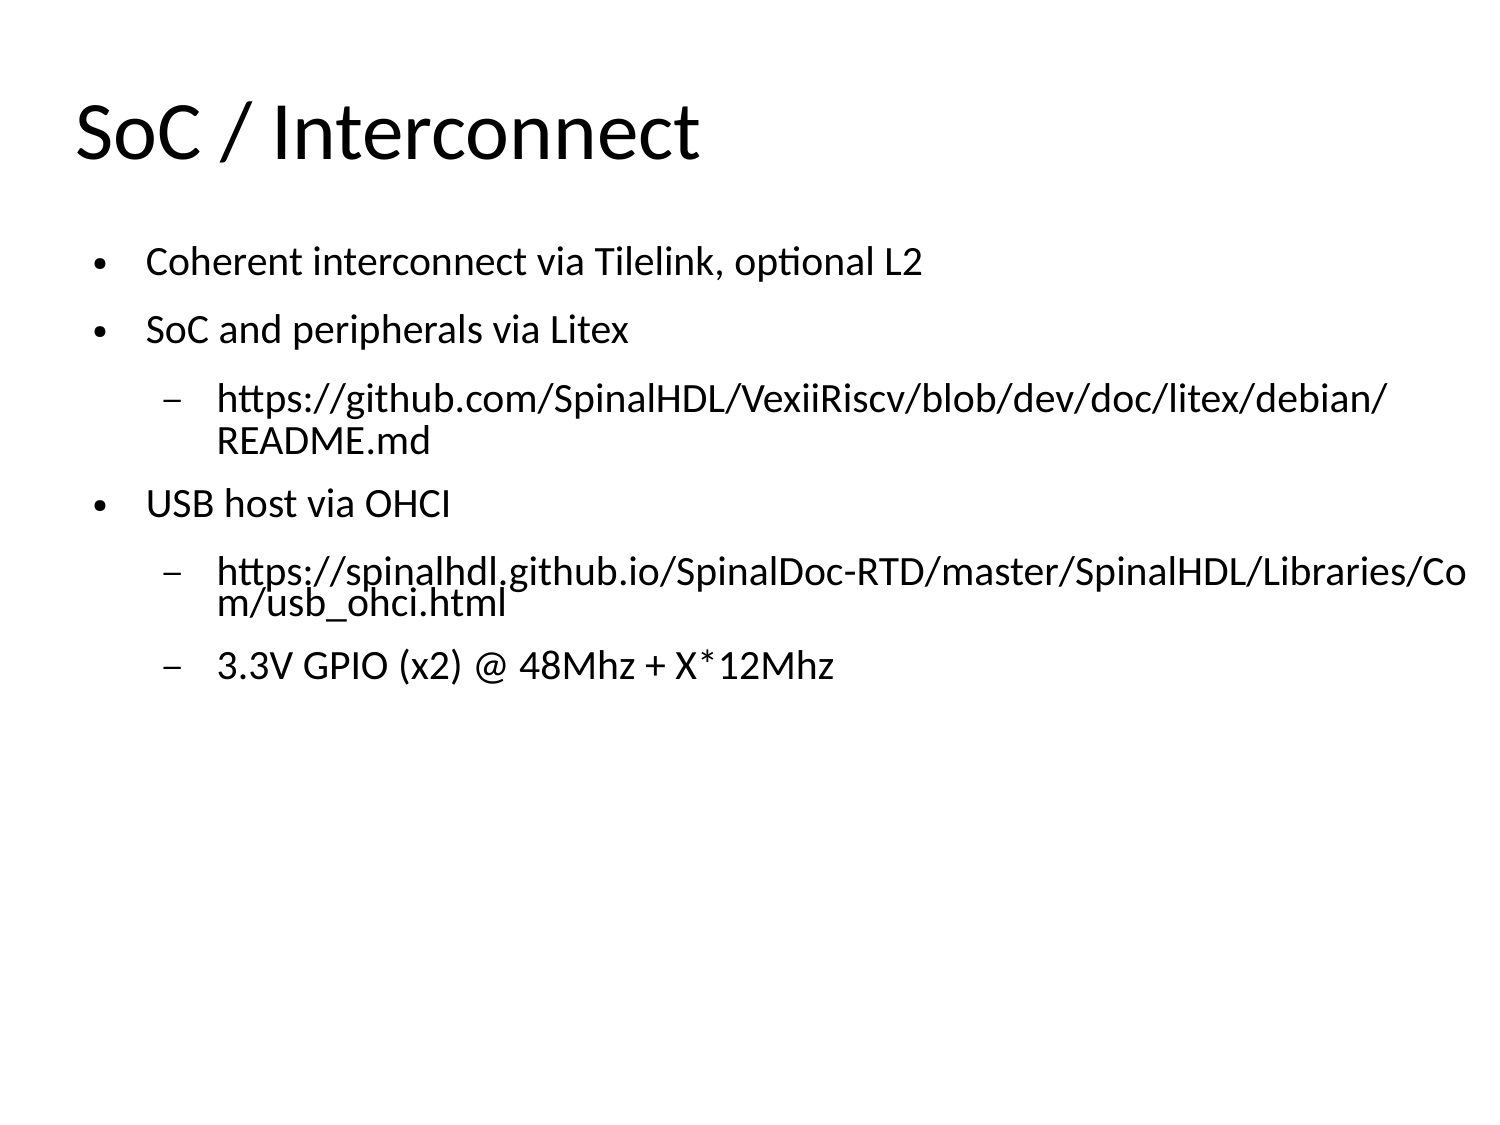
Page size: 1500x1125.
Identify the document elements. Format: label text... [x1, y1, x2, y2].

title SoC / Interconnect [74, 44, 1425, 233]
list Coherent interconnect via Tilelink, optional L2 SoC and peripherals via Litex https://github.com/SpinalHDL/VexiiRiscv/blob/dev/doc/litex/debian/README.md USB host via OHCI https://spinalhdl.github.io/SpinalDoc-RTD/master/SpinalHDL/Libraries/Com/usb_ohci.html 3.3V GPIO (x2) @ 48Mhz + X*12Mhz [75, 174, 1477, 1101]
